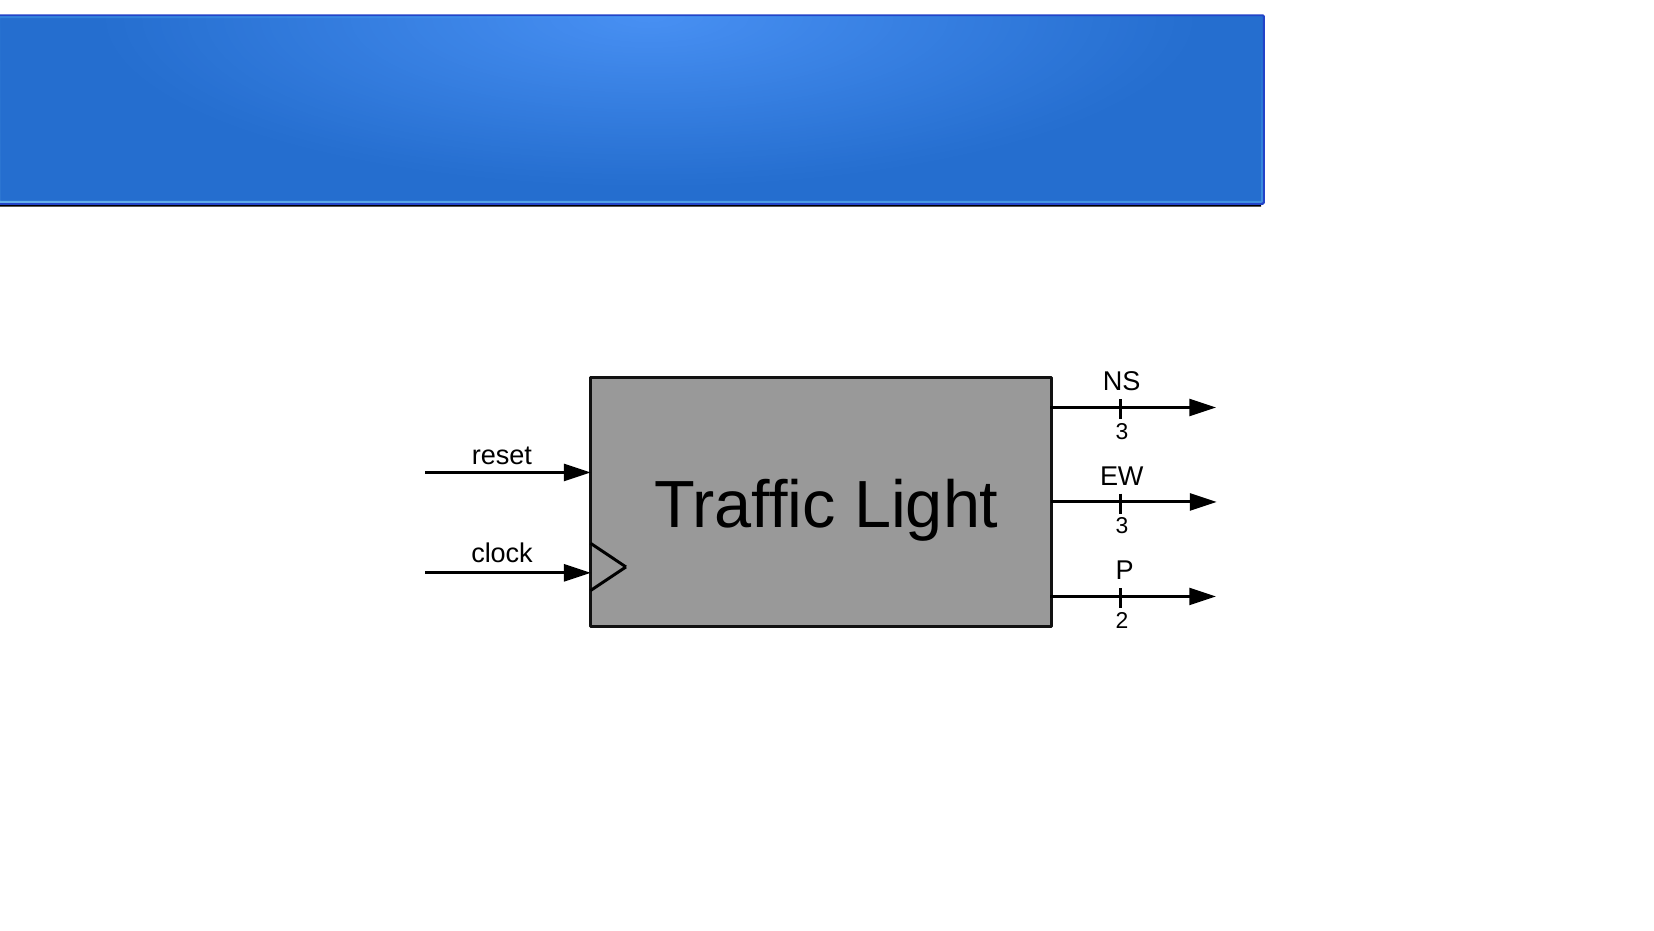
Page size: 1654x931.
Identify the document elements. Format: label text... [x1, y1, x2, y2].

text_box EW [1097, 460, 1146, 491]
text_box P [1109, 554, 1140, 586]
text_box 3 [1104, 418, 1140, 444]
text_box 3 [1104, 512, 1140, 539]
text_box reset [419, 431, 585, 479]
subtitle Traffic Light [649, 429, 1004, 579]
text_box NS [1097, 365, 1146, 397]
text_box 2 [1104, 607, 1140, 633]
text_box clock [437, 535, 567, 571]
text_box [590, 546, 621, 588]
text_box [590, 377, 1052, 627]
